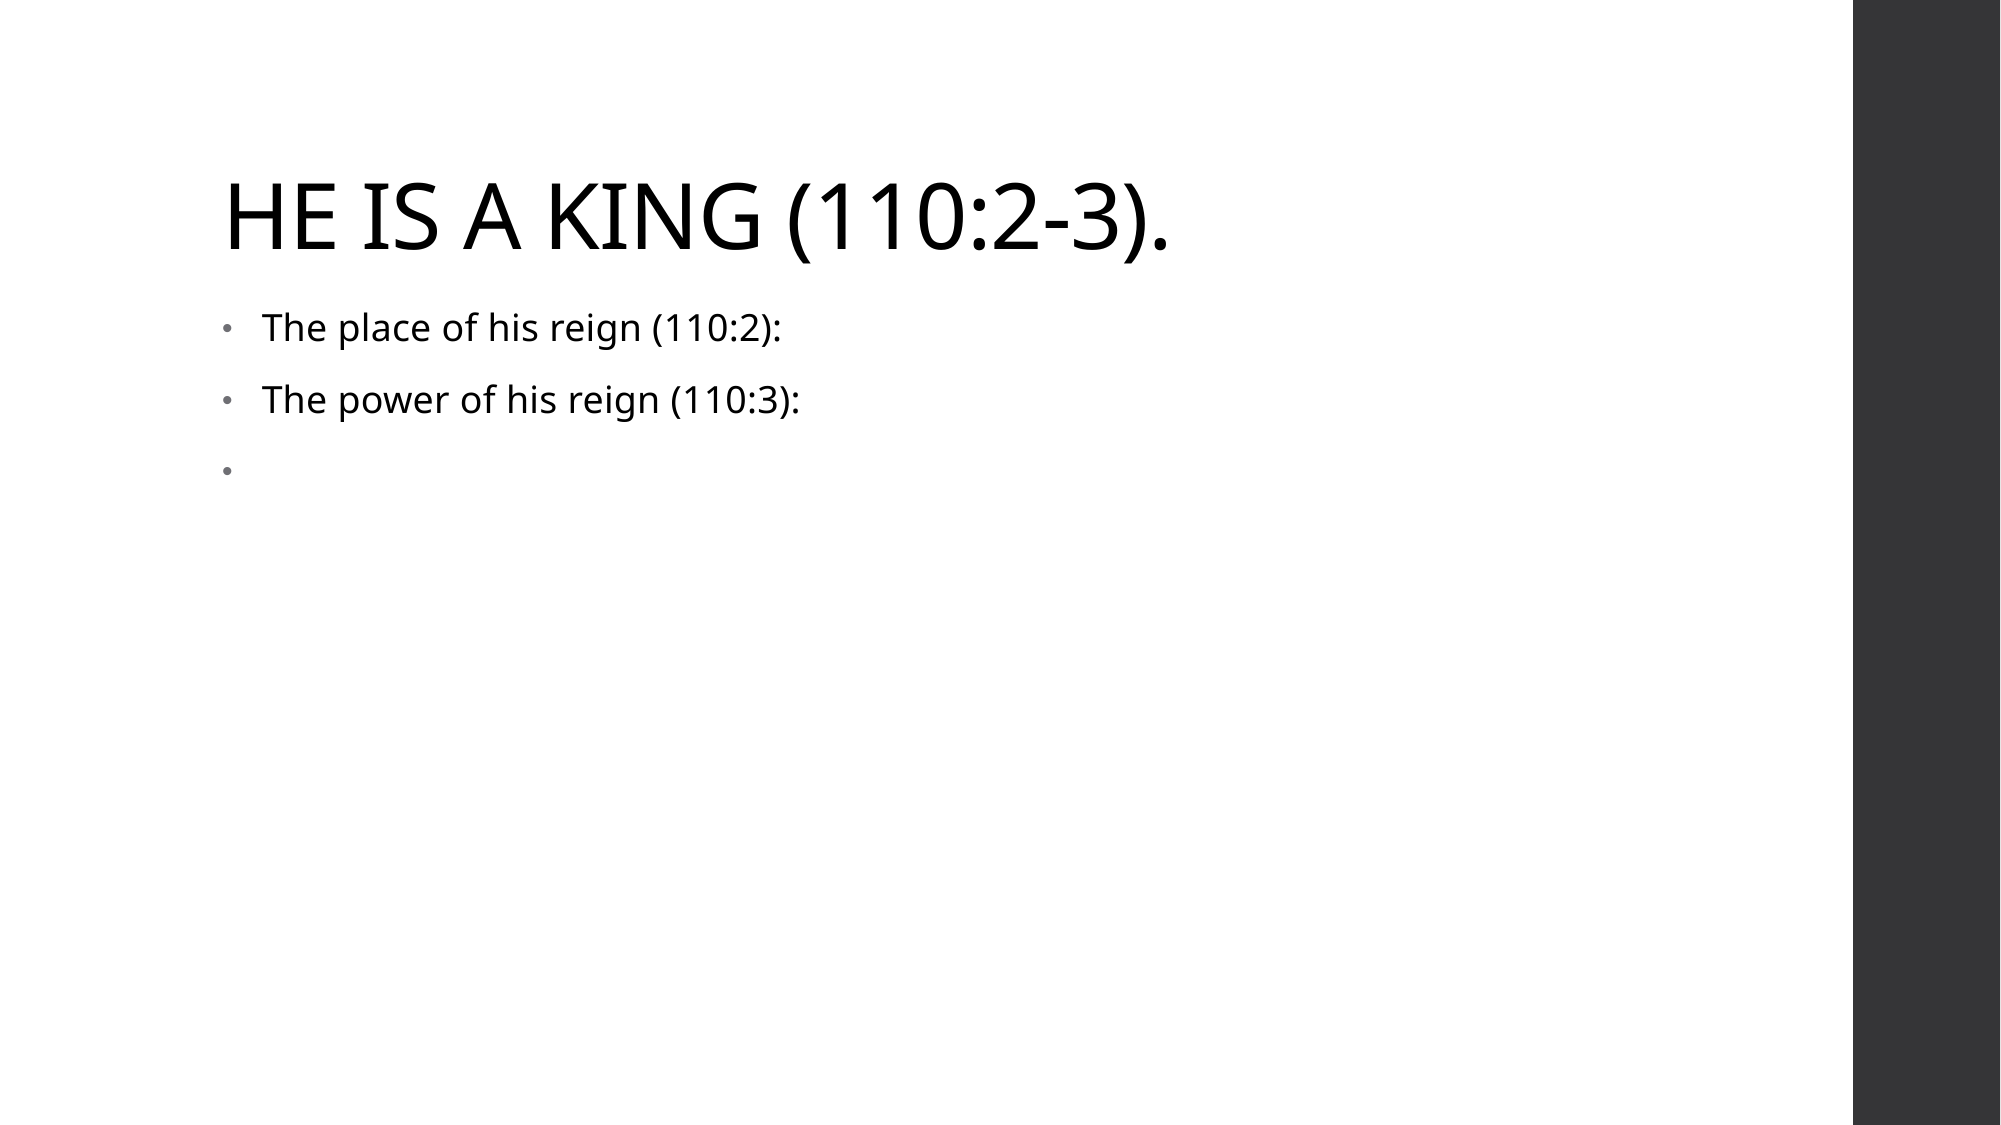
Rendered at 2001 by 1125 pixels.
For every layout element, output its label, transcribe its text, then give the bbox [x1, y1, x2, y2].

list The place of his reign (110:2): The power of his reign (110:3): [206, 299, 1617, 1014]
title HE IS A KING (110:2-3). [206, 60, 1797, 278]
